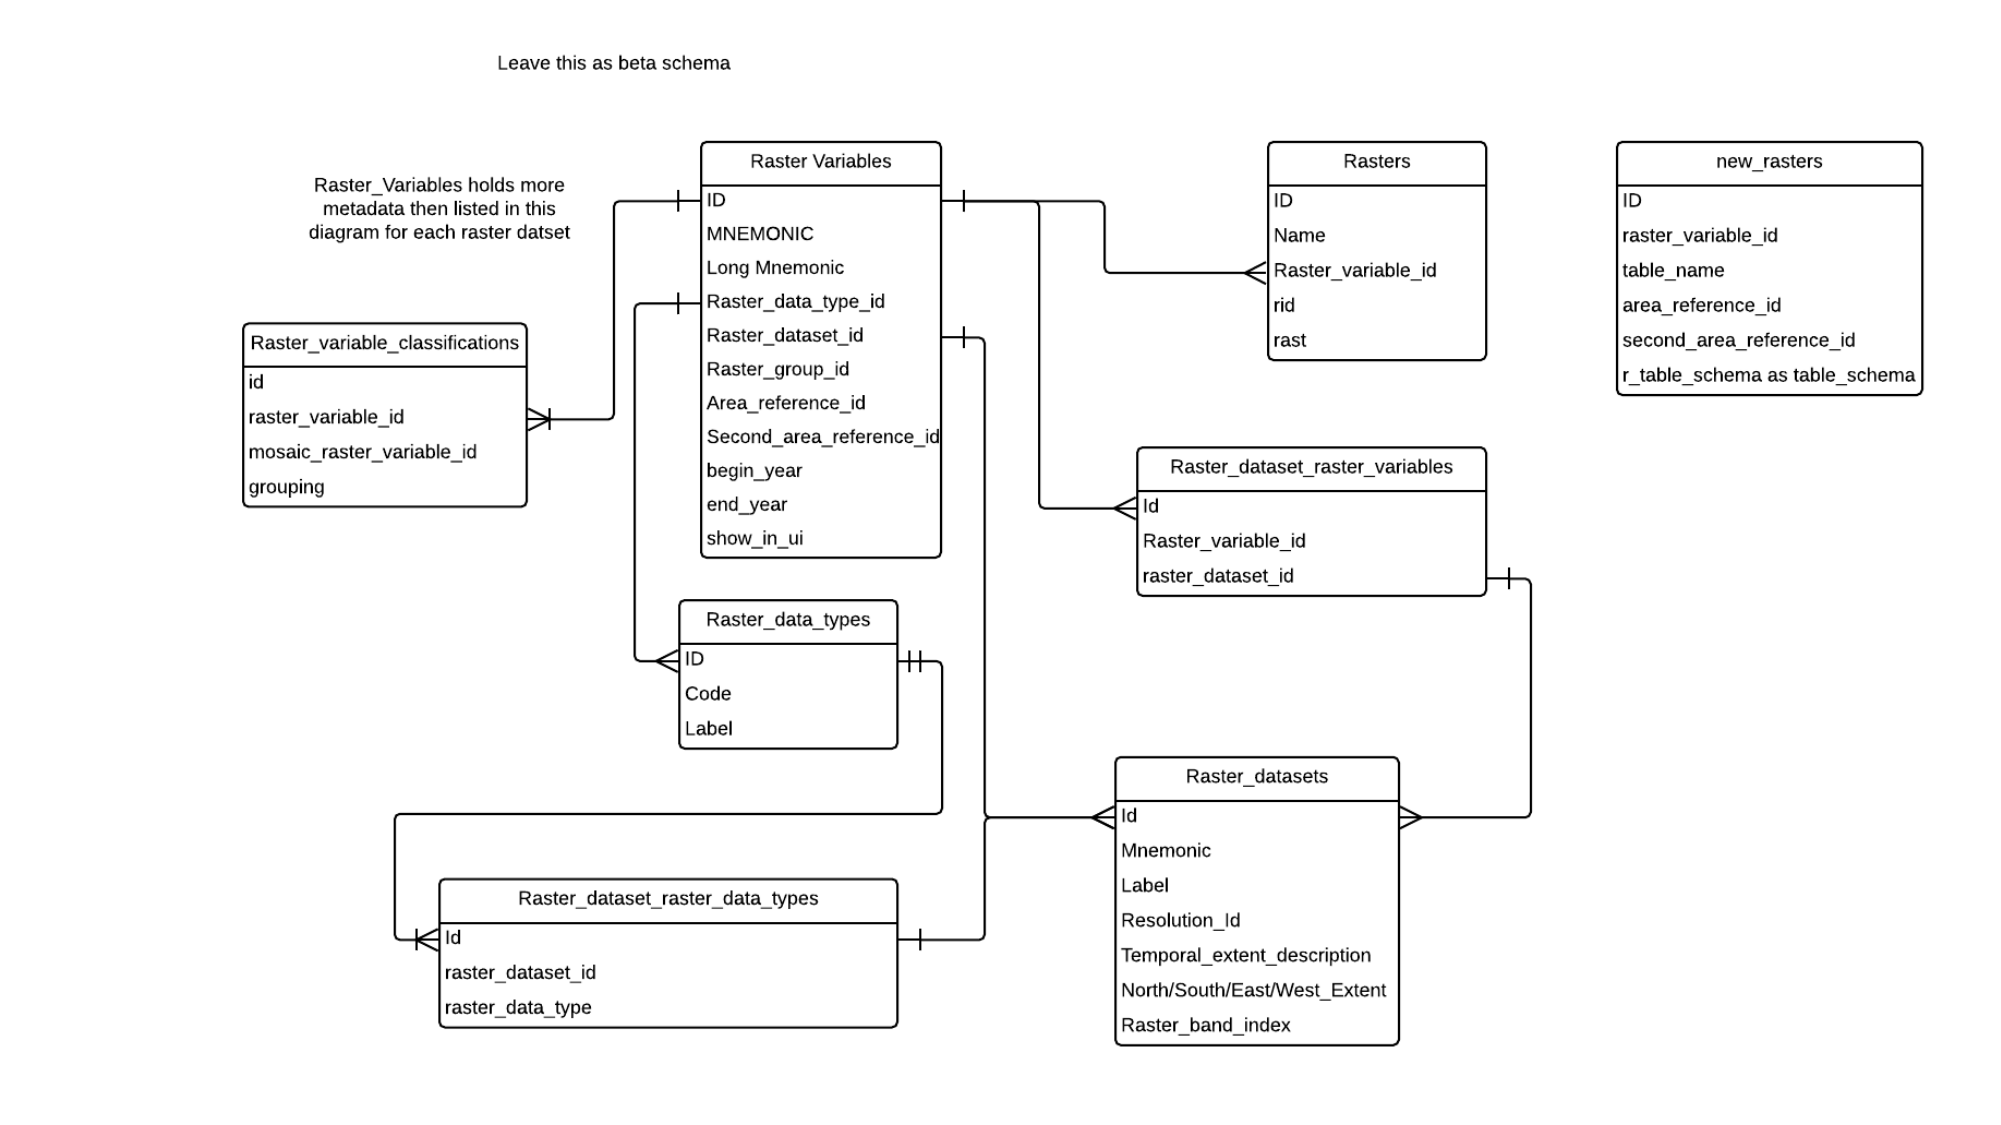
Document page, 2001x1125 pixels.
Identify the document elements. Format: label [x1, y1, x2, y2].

picture [156, 11, 2000, 1072]
